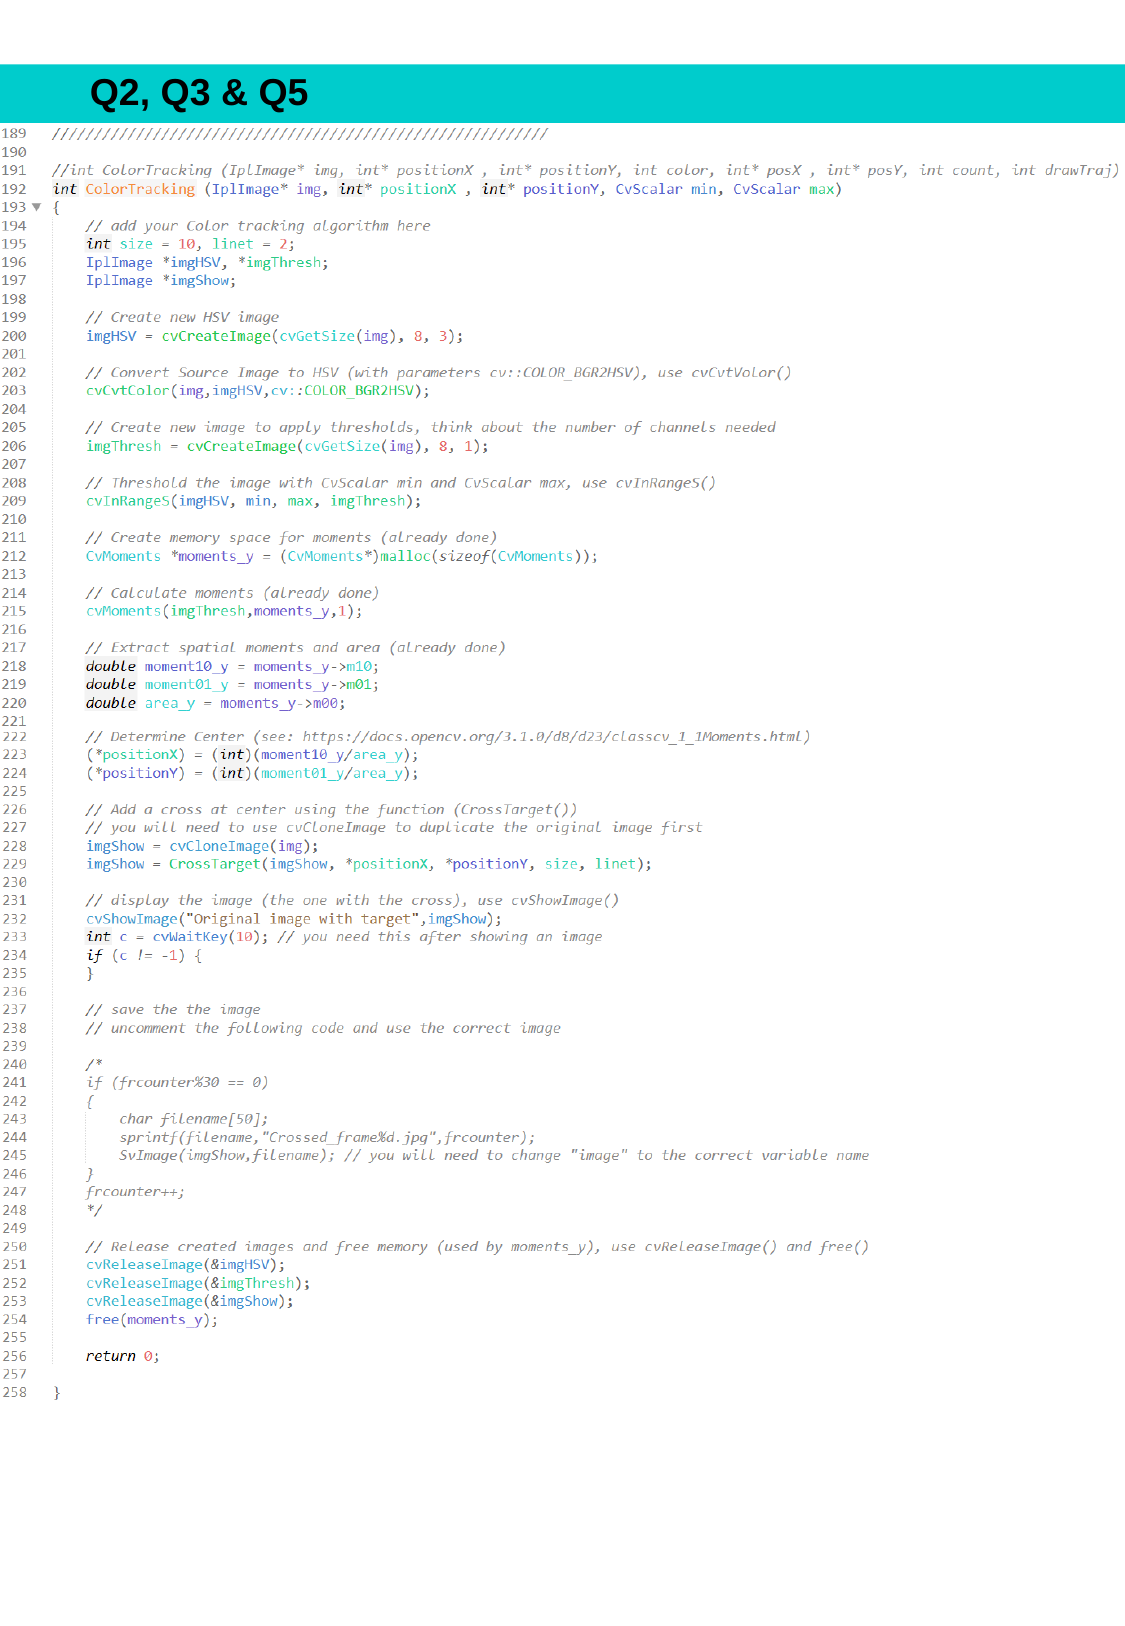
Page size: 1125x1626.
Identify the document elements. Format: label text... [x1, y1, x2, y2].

picture [0, 124, 1125, 1404]
text_box Q2, Q3 & Q5 [0, 64, 1125, 123]
